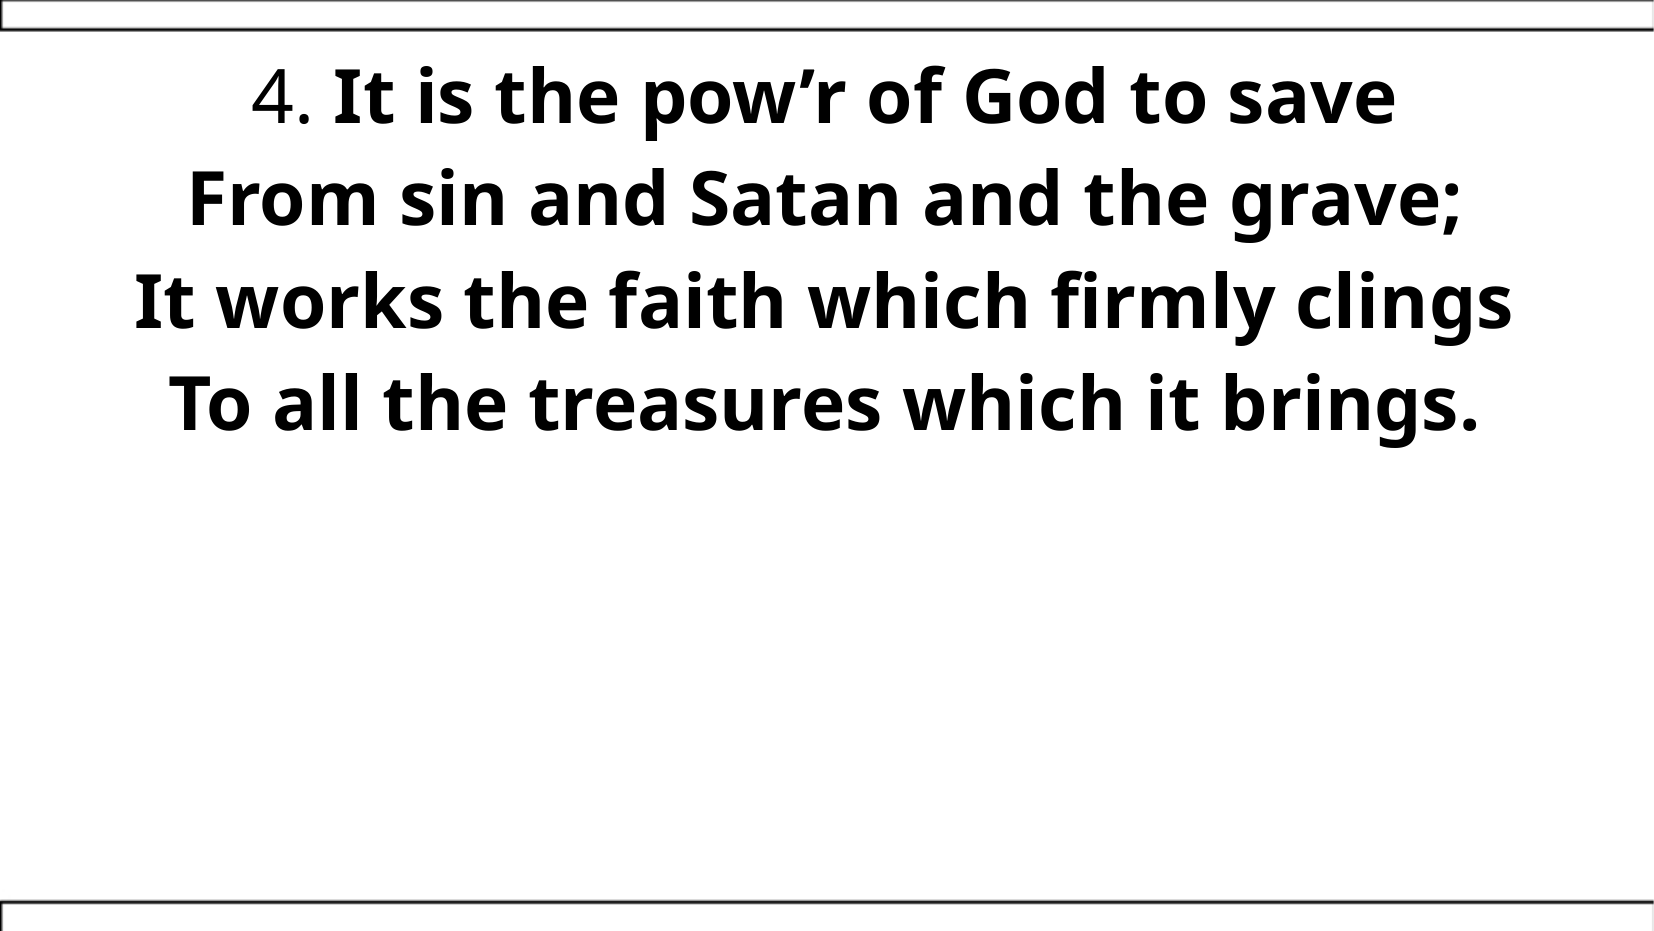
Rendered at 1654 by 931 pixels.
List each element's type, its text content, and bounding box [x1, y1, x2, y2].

picture [0, 0, 1654, 931]
text_box 4. It is the pow’r of God to save From sin and Satan and the grave; It works the faith which firmly clings To all the treasures which it brings. [75, 35, 1576, 451]
